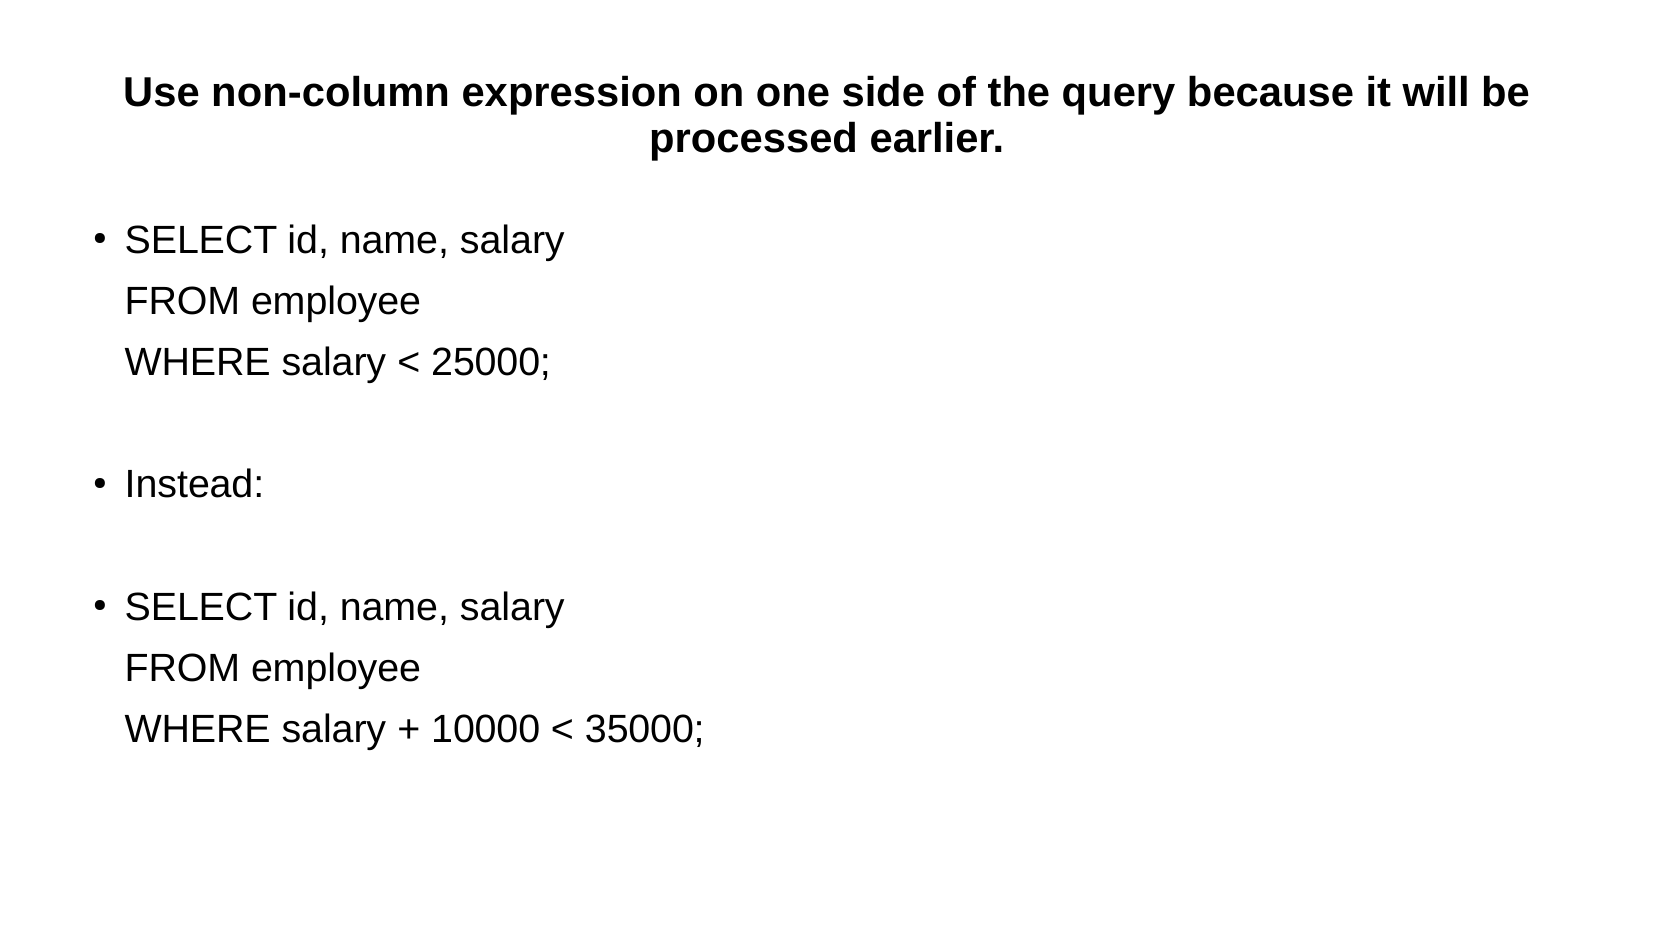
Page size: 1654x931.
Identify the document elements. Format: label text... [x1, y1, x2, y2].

title Use non-column expression on one side of the query because it will be processed earlier. [82, 37, 1571, 193]
list SELECT id, name, salary FROM employee WHERE salary < 25000; Instead: SELECT id, name, salary FROM employee WHERE salary + 10000 < 35000; [82, 217, 1571, 758]
